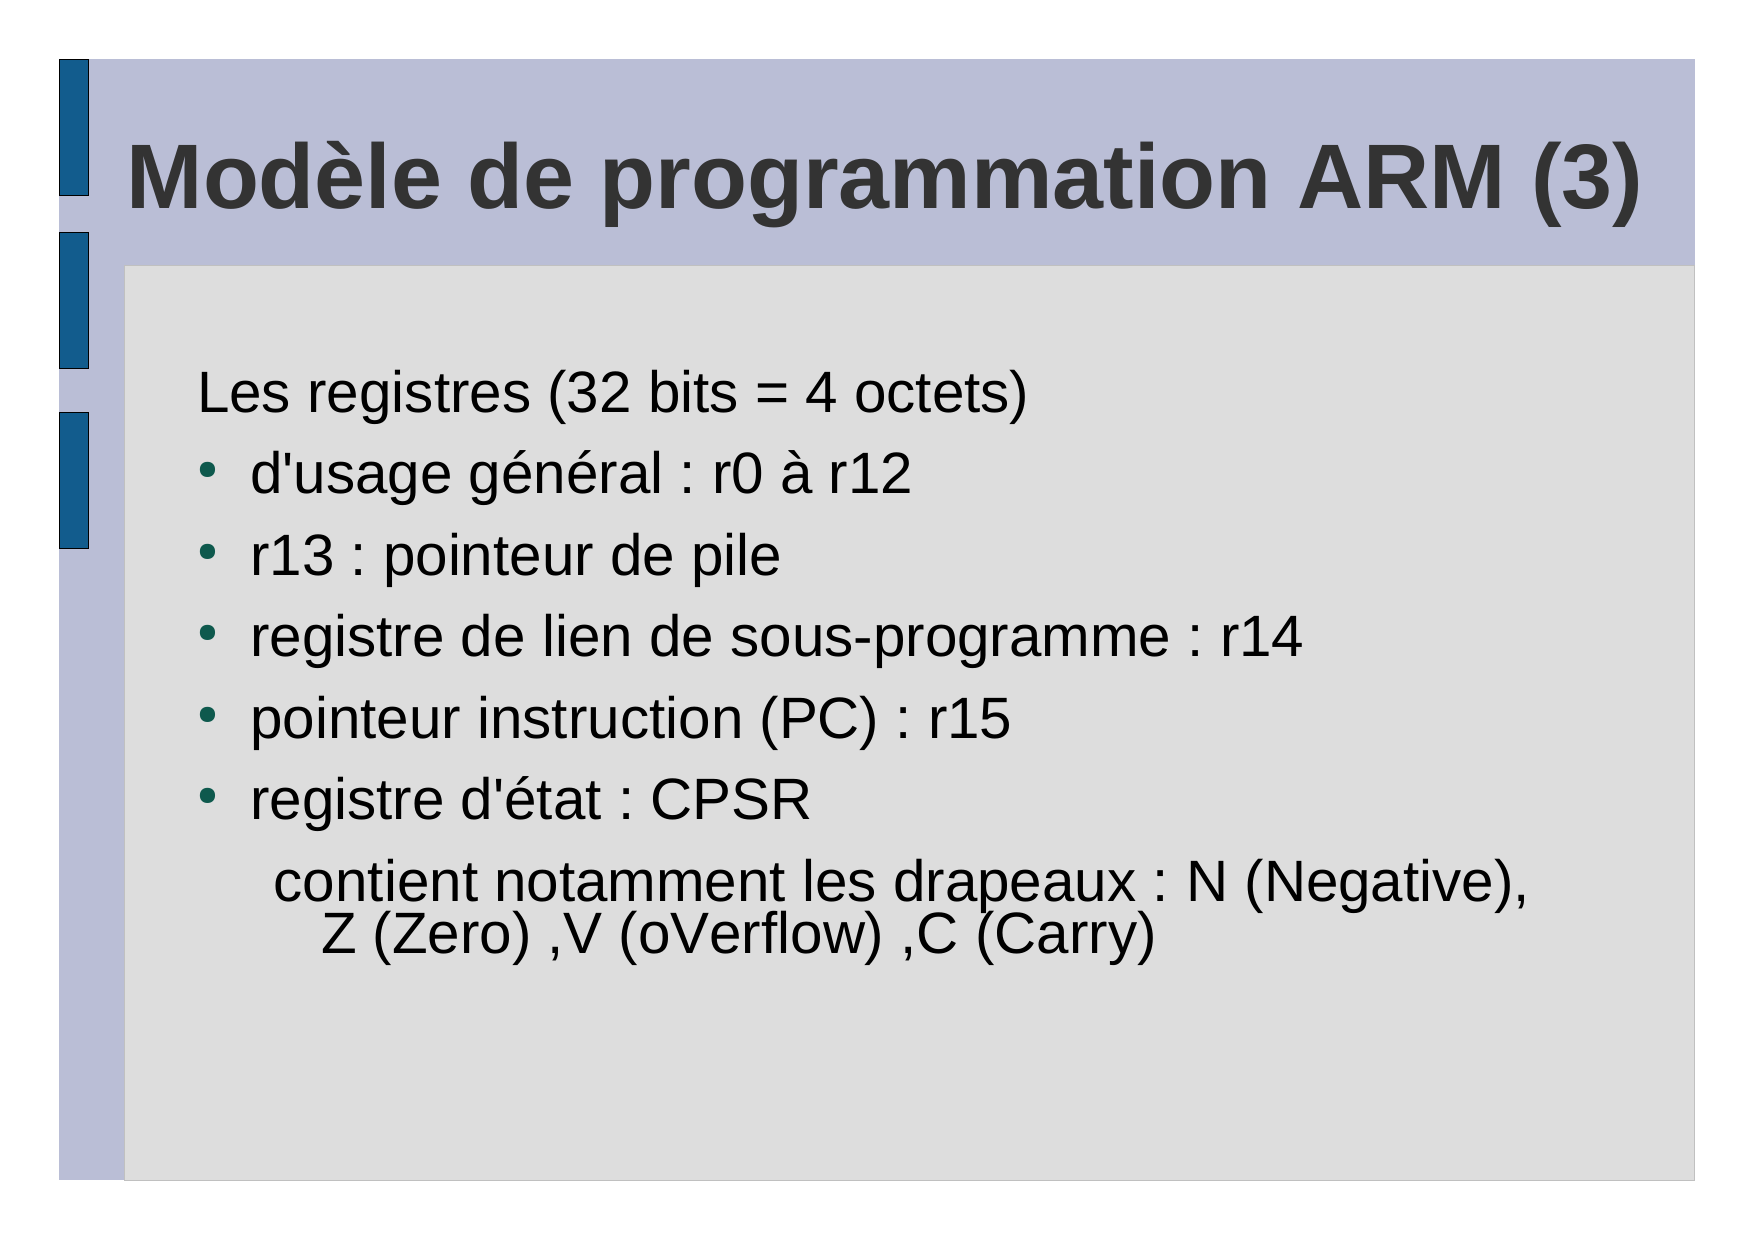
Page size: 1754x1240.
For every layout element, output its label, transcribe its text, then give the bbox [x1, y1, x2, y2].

title Modèle de programmation ARM (3) [118, 88, 1654, 266]
list Les registres (32 bits = 4 octets) d'usage général : r0 à r12 r13 : pointeur de pile registre de lien de sous-programme : r14 pointeur instruction (PC) : r15 registre d'état : CPSR contient notamment les drapeaux : N (Negative), Z (Zero) ,V (oVerflow) ,C (Carry) [179, 370, 1577, 1093]
